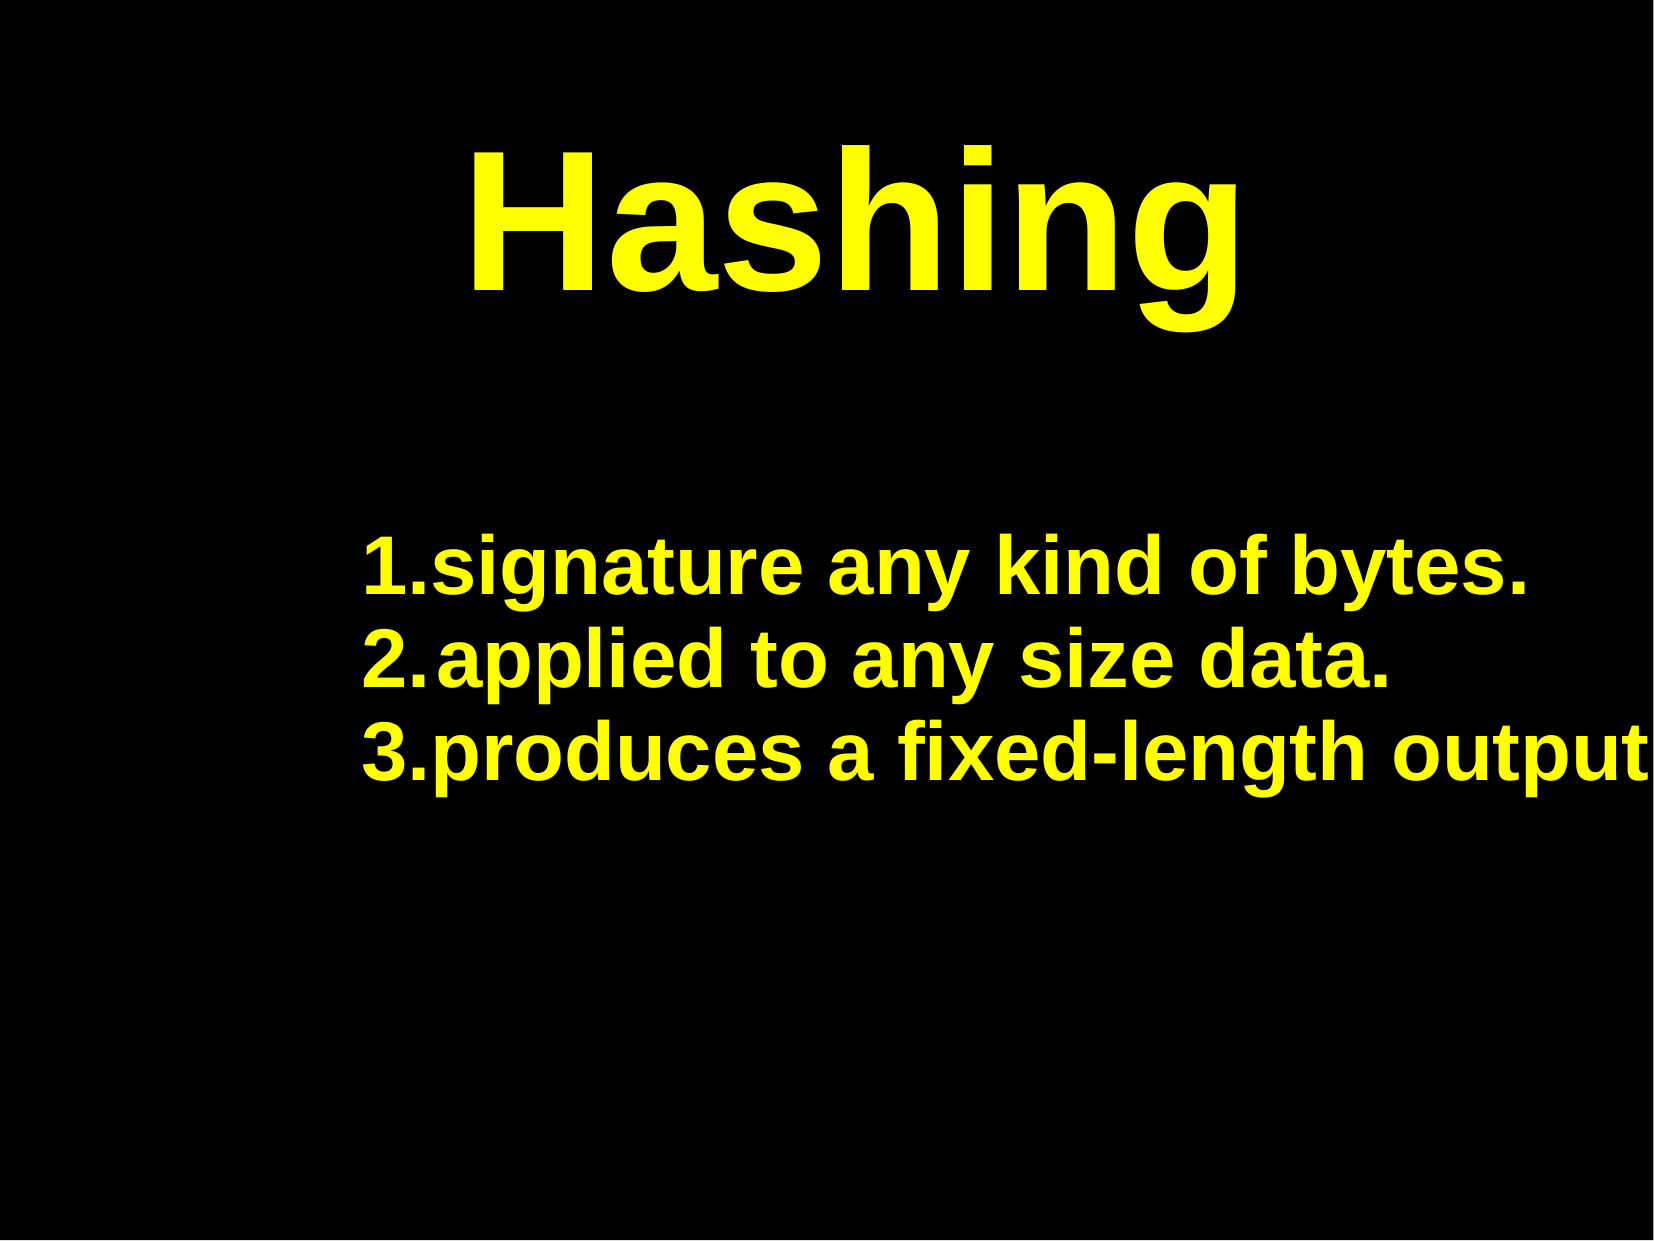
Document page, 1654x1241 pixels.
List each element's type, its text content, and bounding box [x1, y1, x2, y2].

text_box Hashing [346, 123, 1367, 319]
text_box 1.signature any kind of bytes. 2. applied to any size data. 3.produces a fixed-length output. [346, 561, 1367, 757]
text_box [0, 0, 1654, 1241]
text_box Hashing [1164, 201, 1208, 271]
